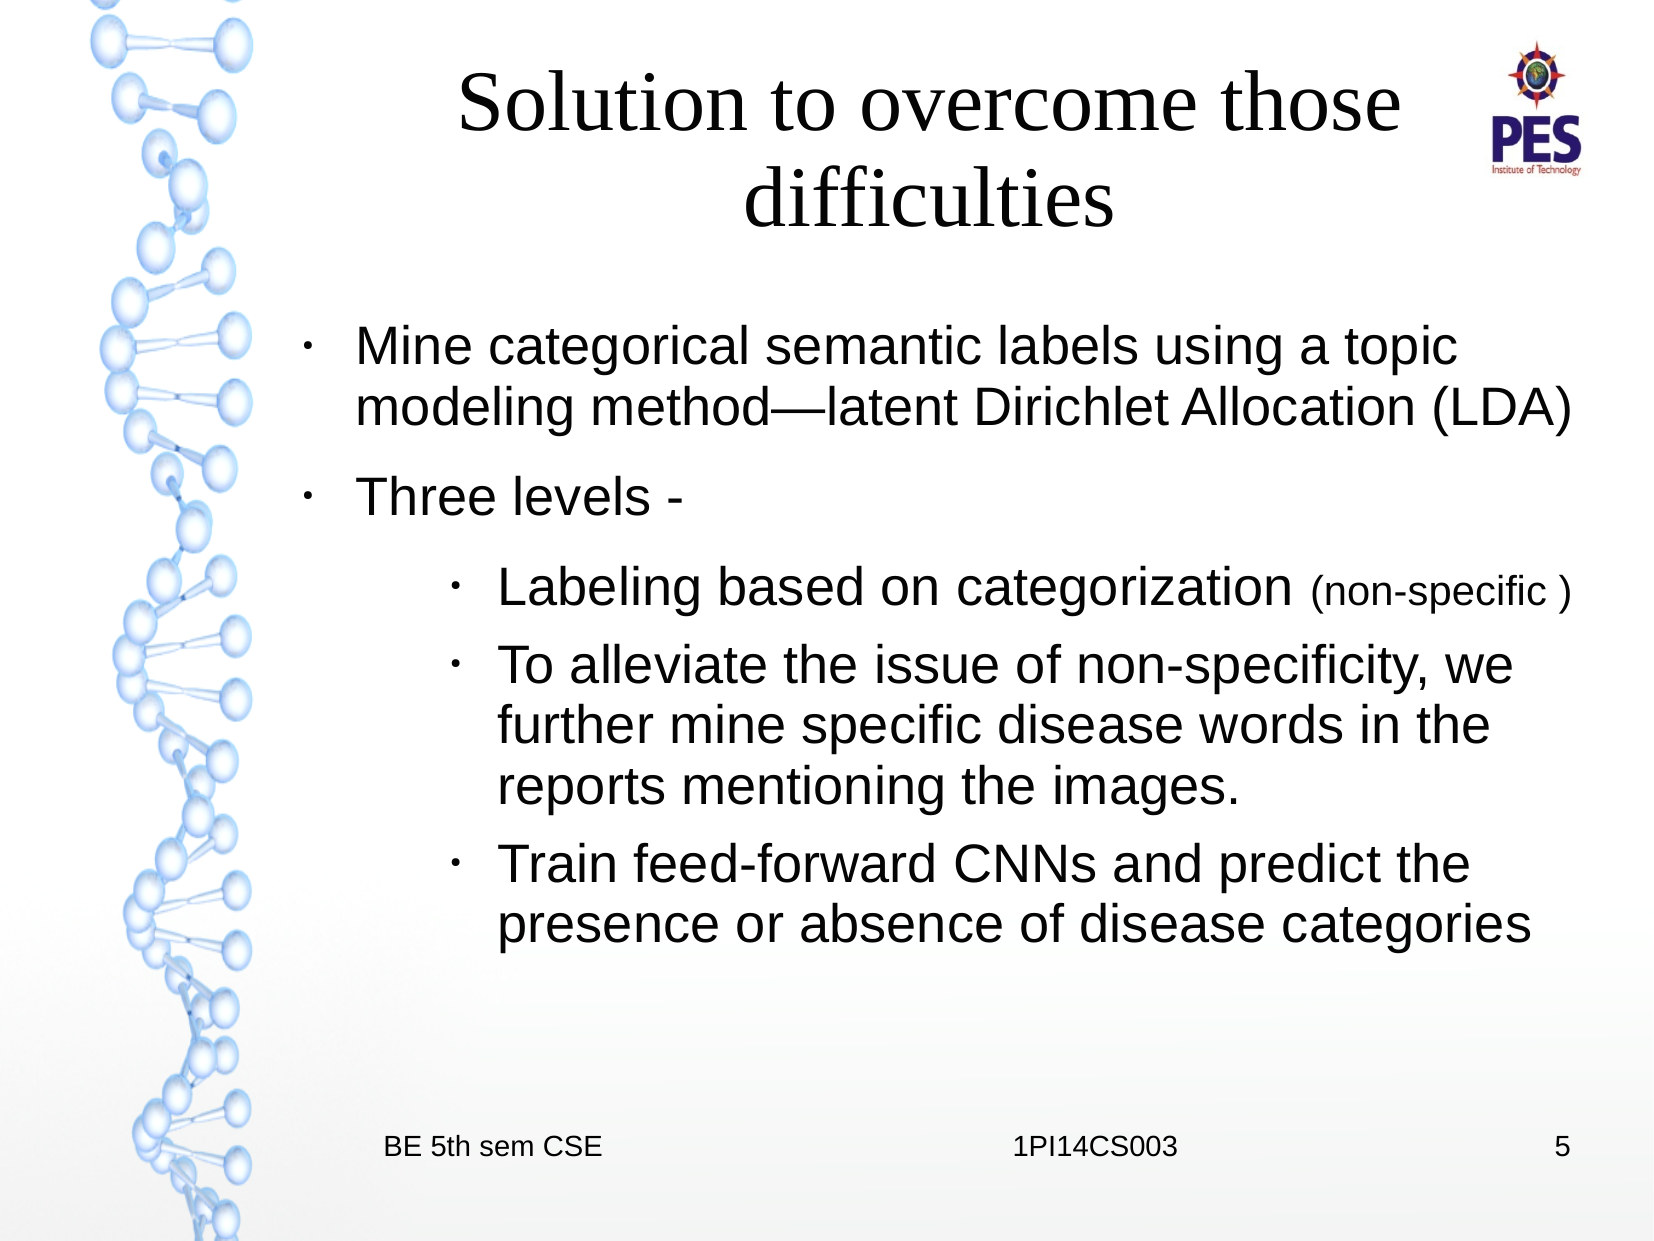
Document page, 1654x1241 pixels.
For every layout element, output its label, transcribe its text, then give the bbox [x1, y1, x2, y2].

picture [0, 0, 1654, 1241]
title Solution to overcome those difficulties [265, 47, 1595, 252]
list Mine categorical semantic labels using a topic modeling method—latent Dirichlet Allocation (LDA) Three levels - Labeling based on categorization (non-specific ) To alleviate the issue of non-specificity, we further mine specific disease words in the reports mentioning the images. Train feed-forward CNNs and predict the presence or absence of disease categories [285, 315, 1614, 1036]
